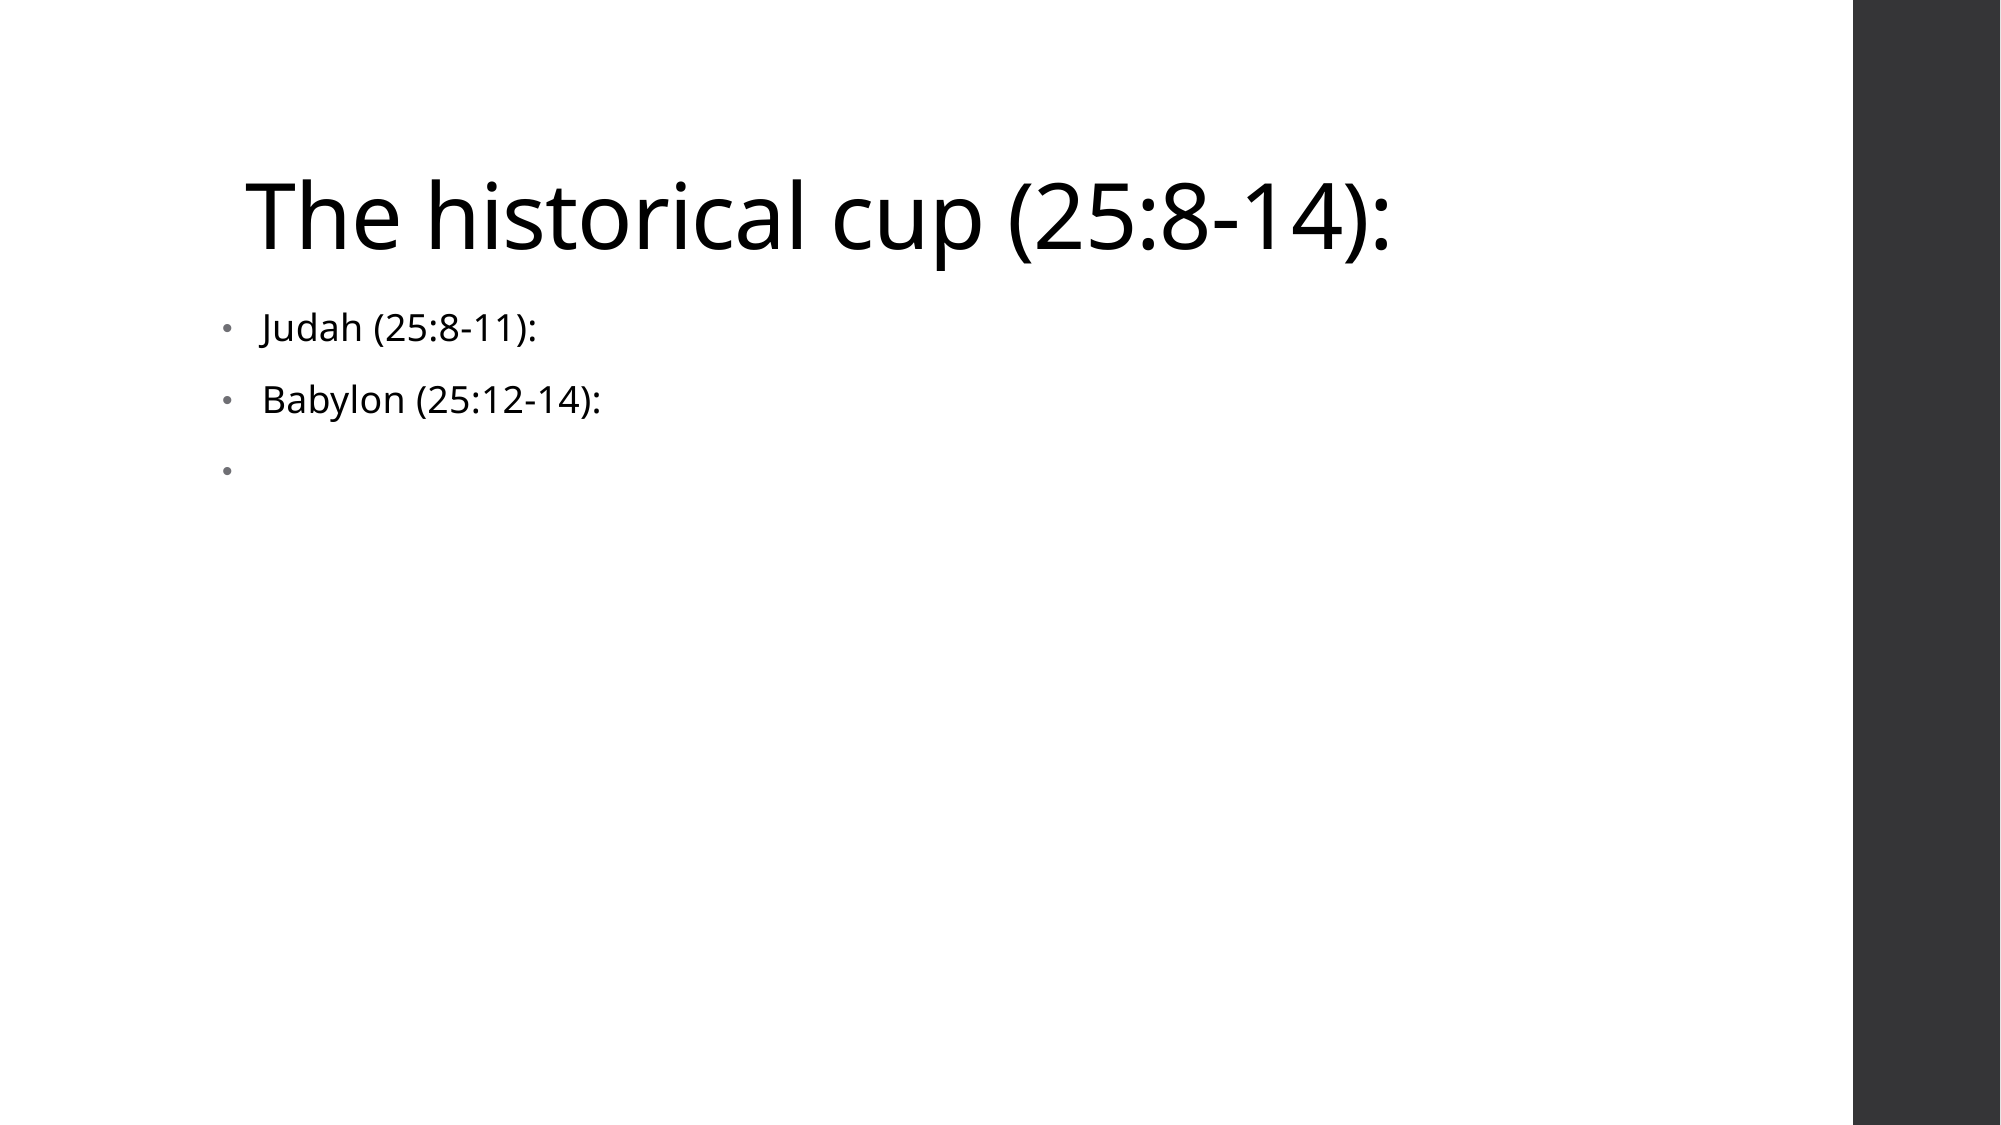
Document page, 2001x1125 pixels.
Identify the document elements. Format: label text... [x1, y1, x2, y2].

list Judah (25:8-11): Babylon (25:12-14): [206, 299, 1617, 1014]
title The historical cup (25:8-14): [206, 60, 1797, 278]
